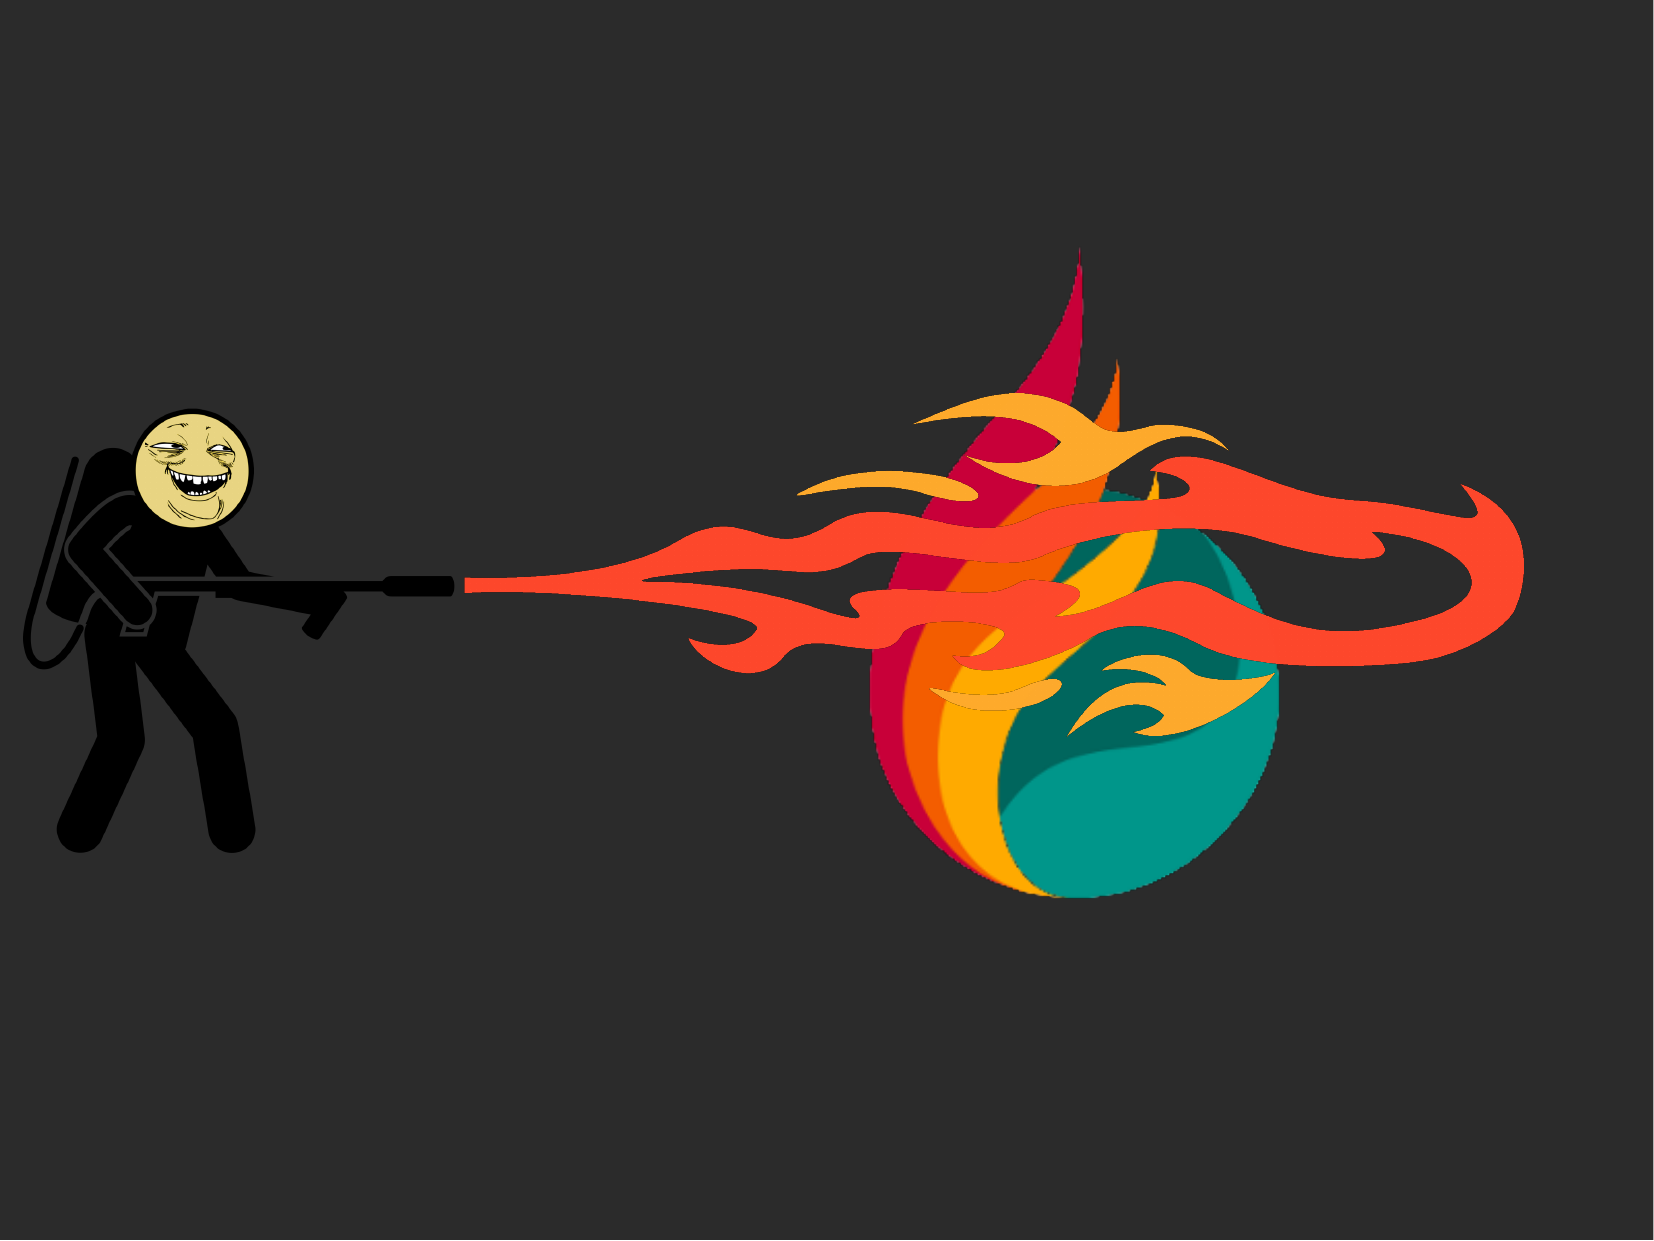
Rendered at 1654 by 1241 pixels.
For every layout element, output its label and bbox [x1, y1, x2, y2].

picture [23, 233, 1524, 901]
